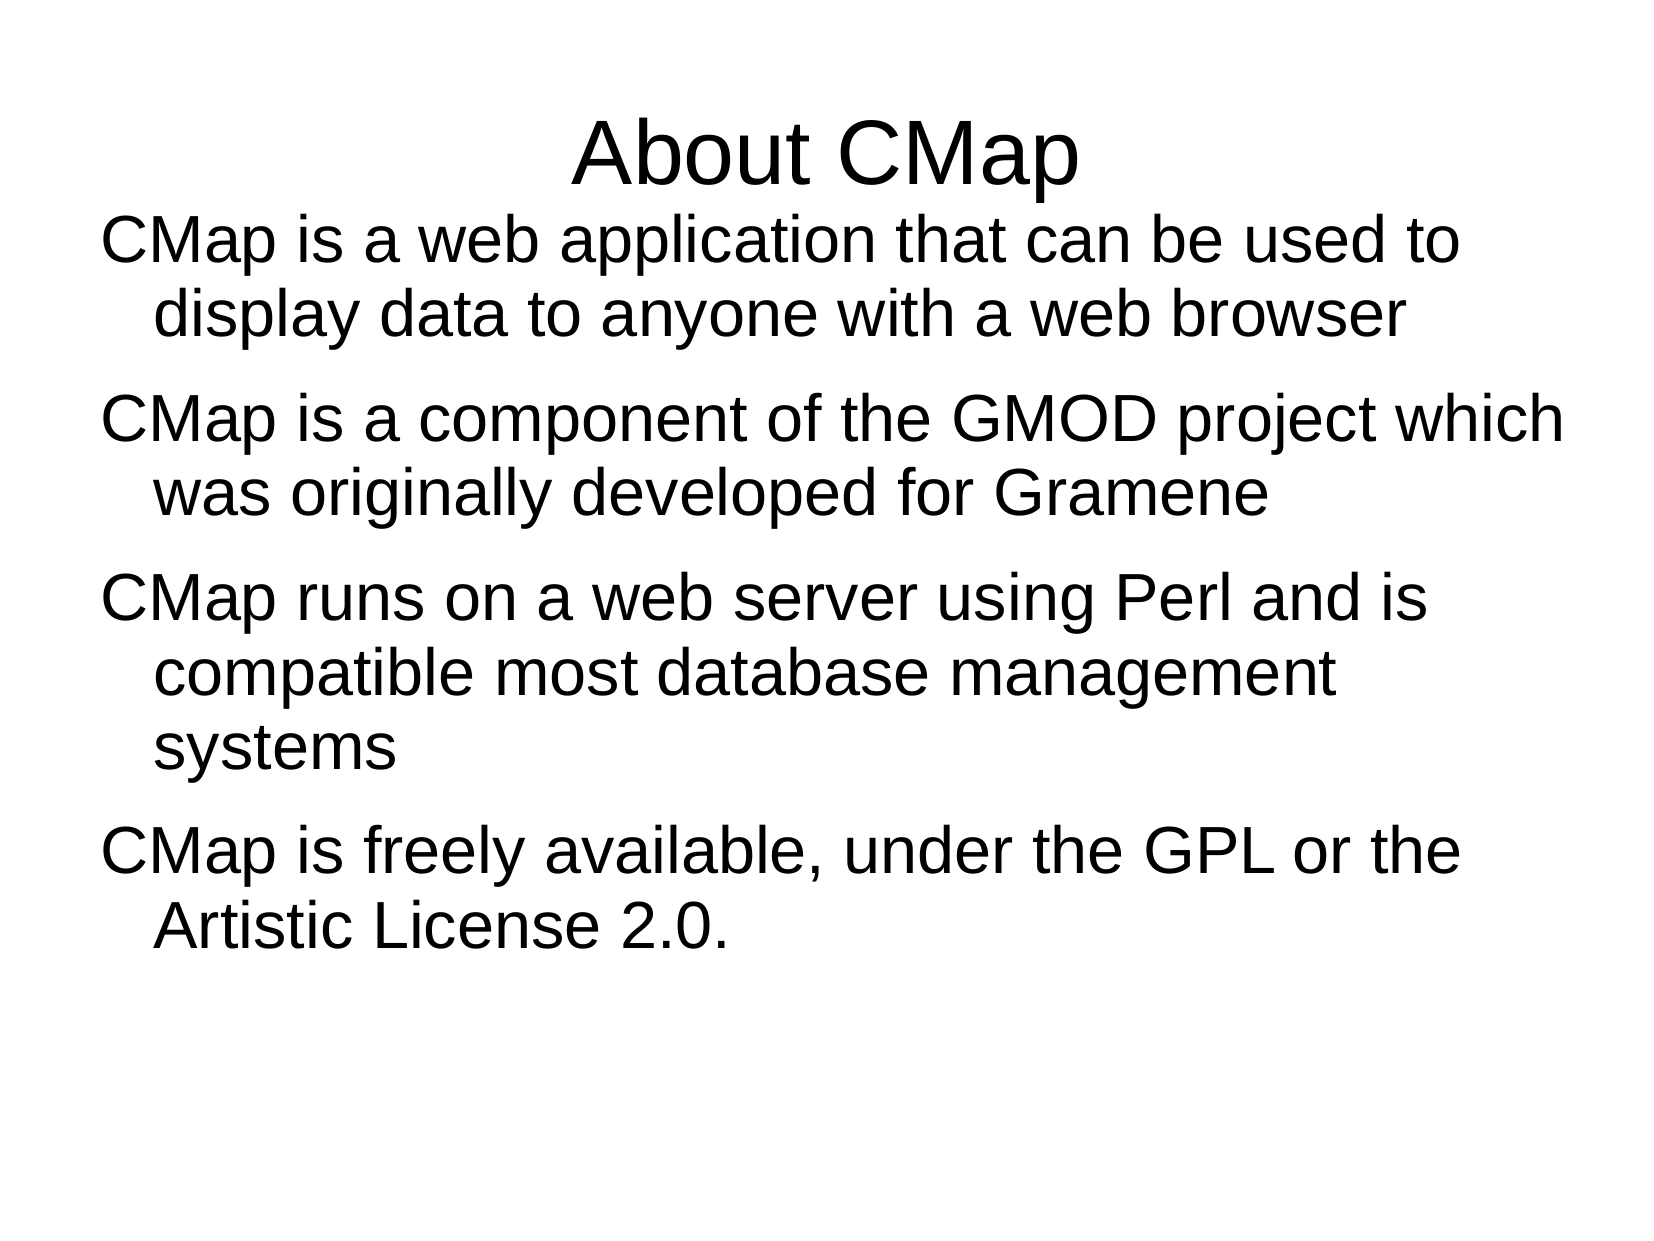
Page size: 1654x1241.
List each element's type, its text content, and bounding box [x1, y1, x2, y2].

title About CMap [82, 56, 1571, 201]
list CMap is a web application that can be used to display data to anyone with a web browser CMap is a component of the GMOD project which was originally developed for Gramene CMap runs on a web server using Perl and is compatible most database management systems CMap is freely available, under the GPL or the Artistic License 2.0. [82, 201, 1571, 1006]
